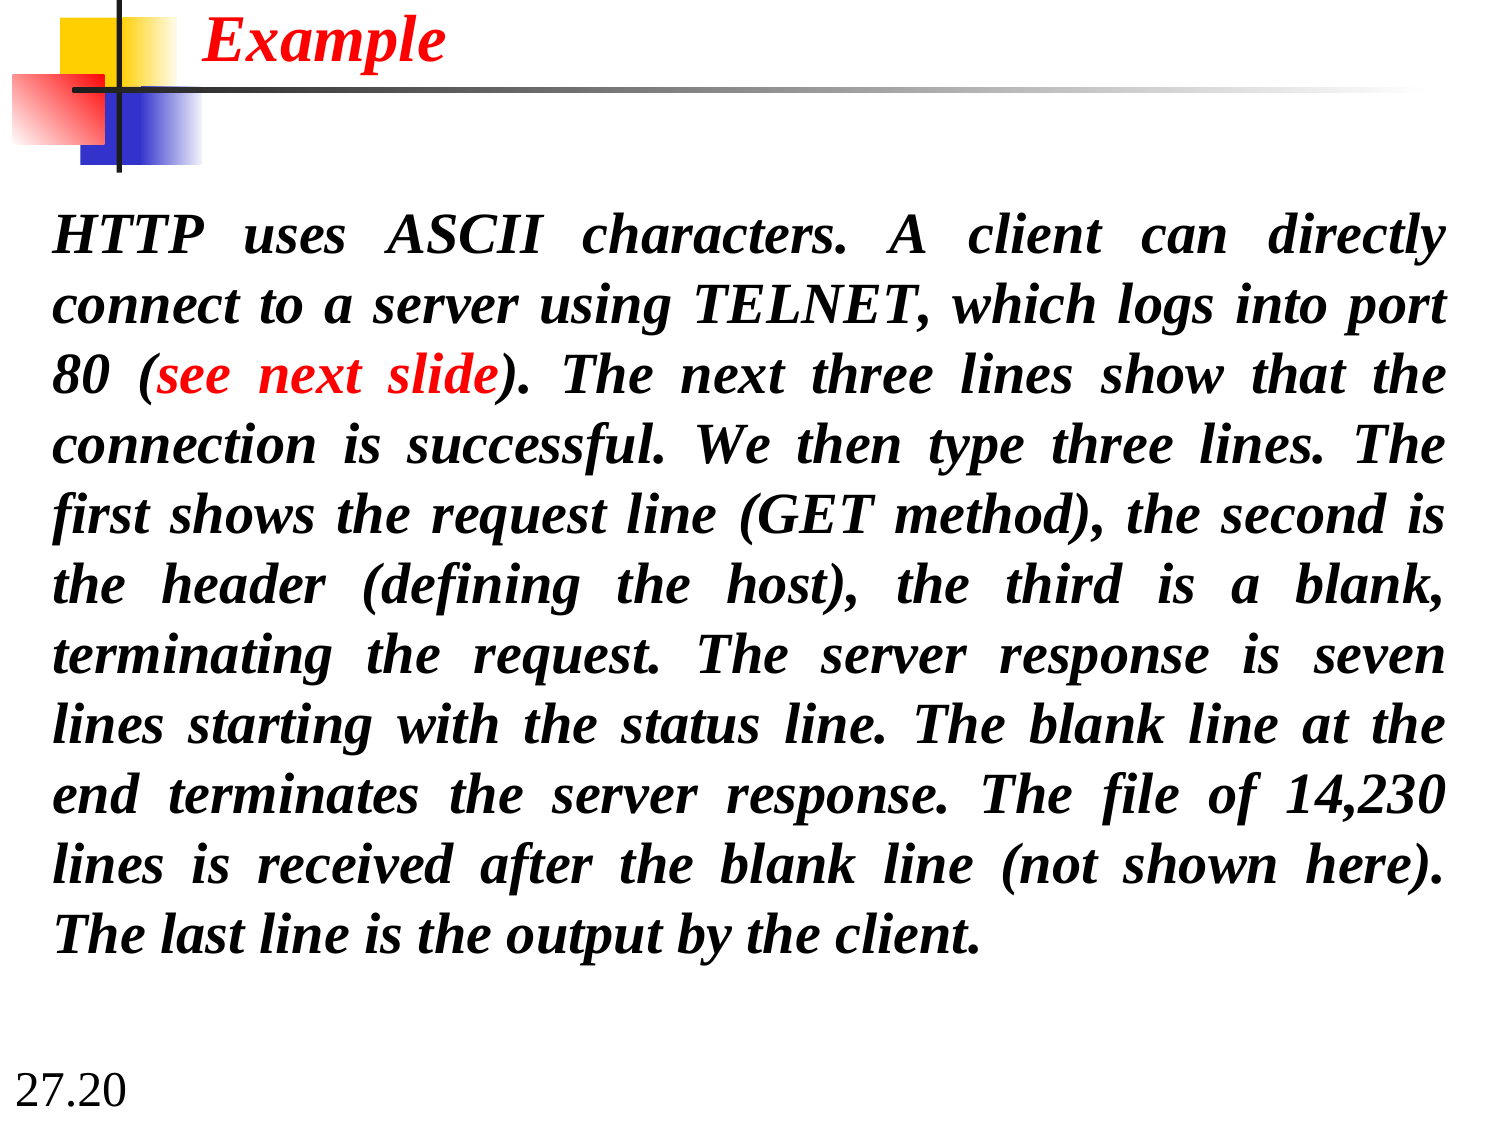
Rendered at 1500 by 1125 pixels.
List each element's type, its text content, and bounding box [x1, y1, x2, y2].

text_box [12, 0, 1423, 173]
text_box Example [187, 0, 463, 83]
text_box HTTP uses ASCII characters. A client can directly connect to a server using TELNET, which logs into port 80 (see next slide). The next three lines show that the connection is successful. We then type three lines. The first shows the request line (GET method), the second is the header (defining the host), the third is a blank, terminating the request. The server response is seven lines starting with the status line. The blank line at the end terminates the server response. The file of 14,230 lines is received after the blank line (not shown here). The last line is the output by the client. [37, 187, 1463, 973]
